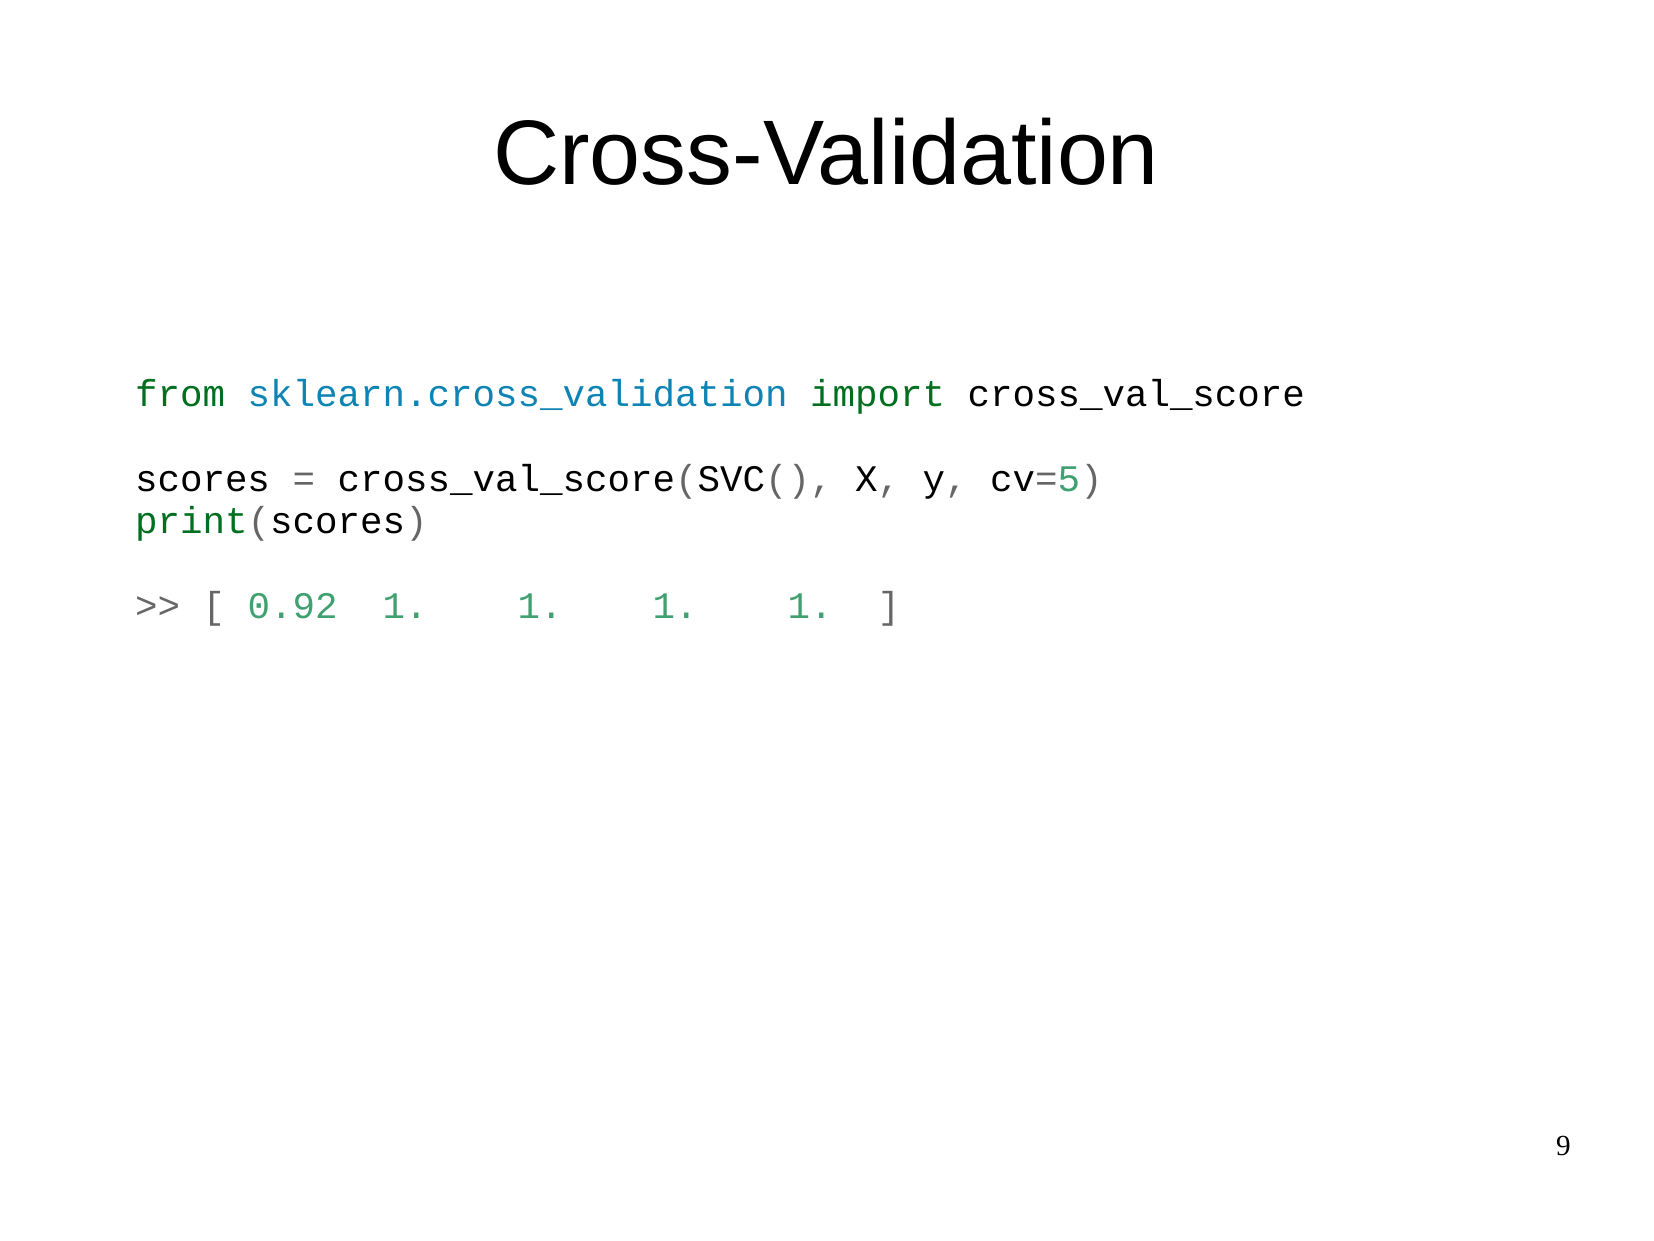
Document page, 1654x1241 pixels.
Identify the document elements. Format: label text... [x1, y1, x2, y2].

text_box from sklearn.cross_validation import cross_val_score scores = cross_val_score(SVC(), X, y, cv=5) print(scores) >> [ 0.92 1. 1. 1. 1. ] [135, 375, 1411, 675]
title Cross-Validation [82, 49, 1571, 257]
